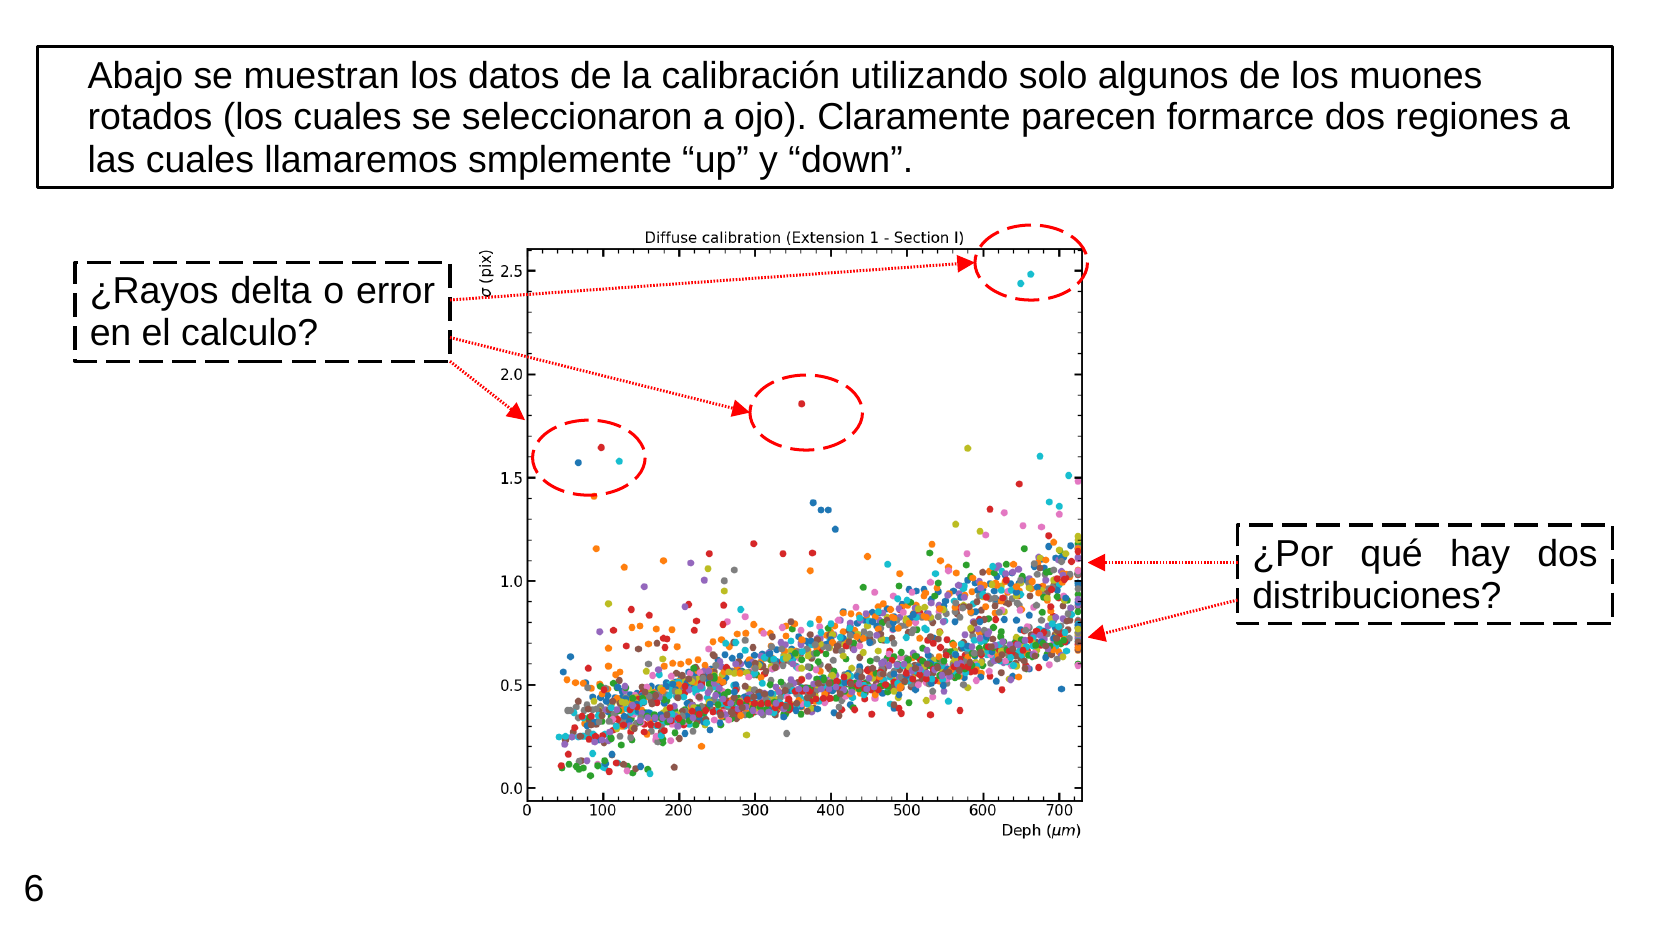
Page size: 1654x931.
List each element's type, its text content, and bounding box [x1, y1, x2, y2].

text_box [749, 375, 863, 451]
text_box Abajo se muestran los datos de la calibración utilizando solo algunos de los muones rotados (los cuales se seleccionaron a ojo). Claramente parecen formarce dos regiones a las cuales llamaremos smplemente “up” y “down”. [37, 46, 1613, 188]
text_box ​¿Rayos delta o error en el calculo? [75, 262, 451, 362]
text_box [532, 420, 646, 496]
picture [471, 224, 1088, 846]
text_box ¿Por qué hay dos distribuciones? [1237, 525, 1613, 624]
text_box [974, 225, 1088, 301]
text_box <number> [8, 860, 638, 931]
